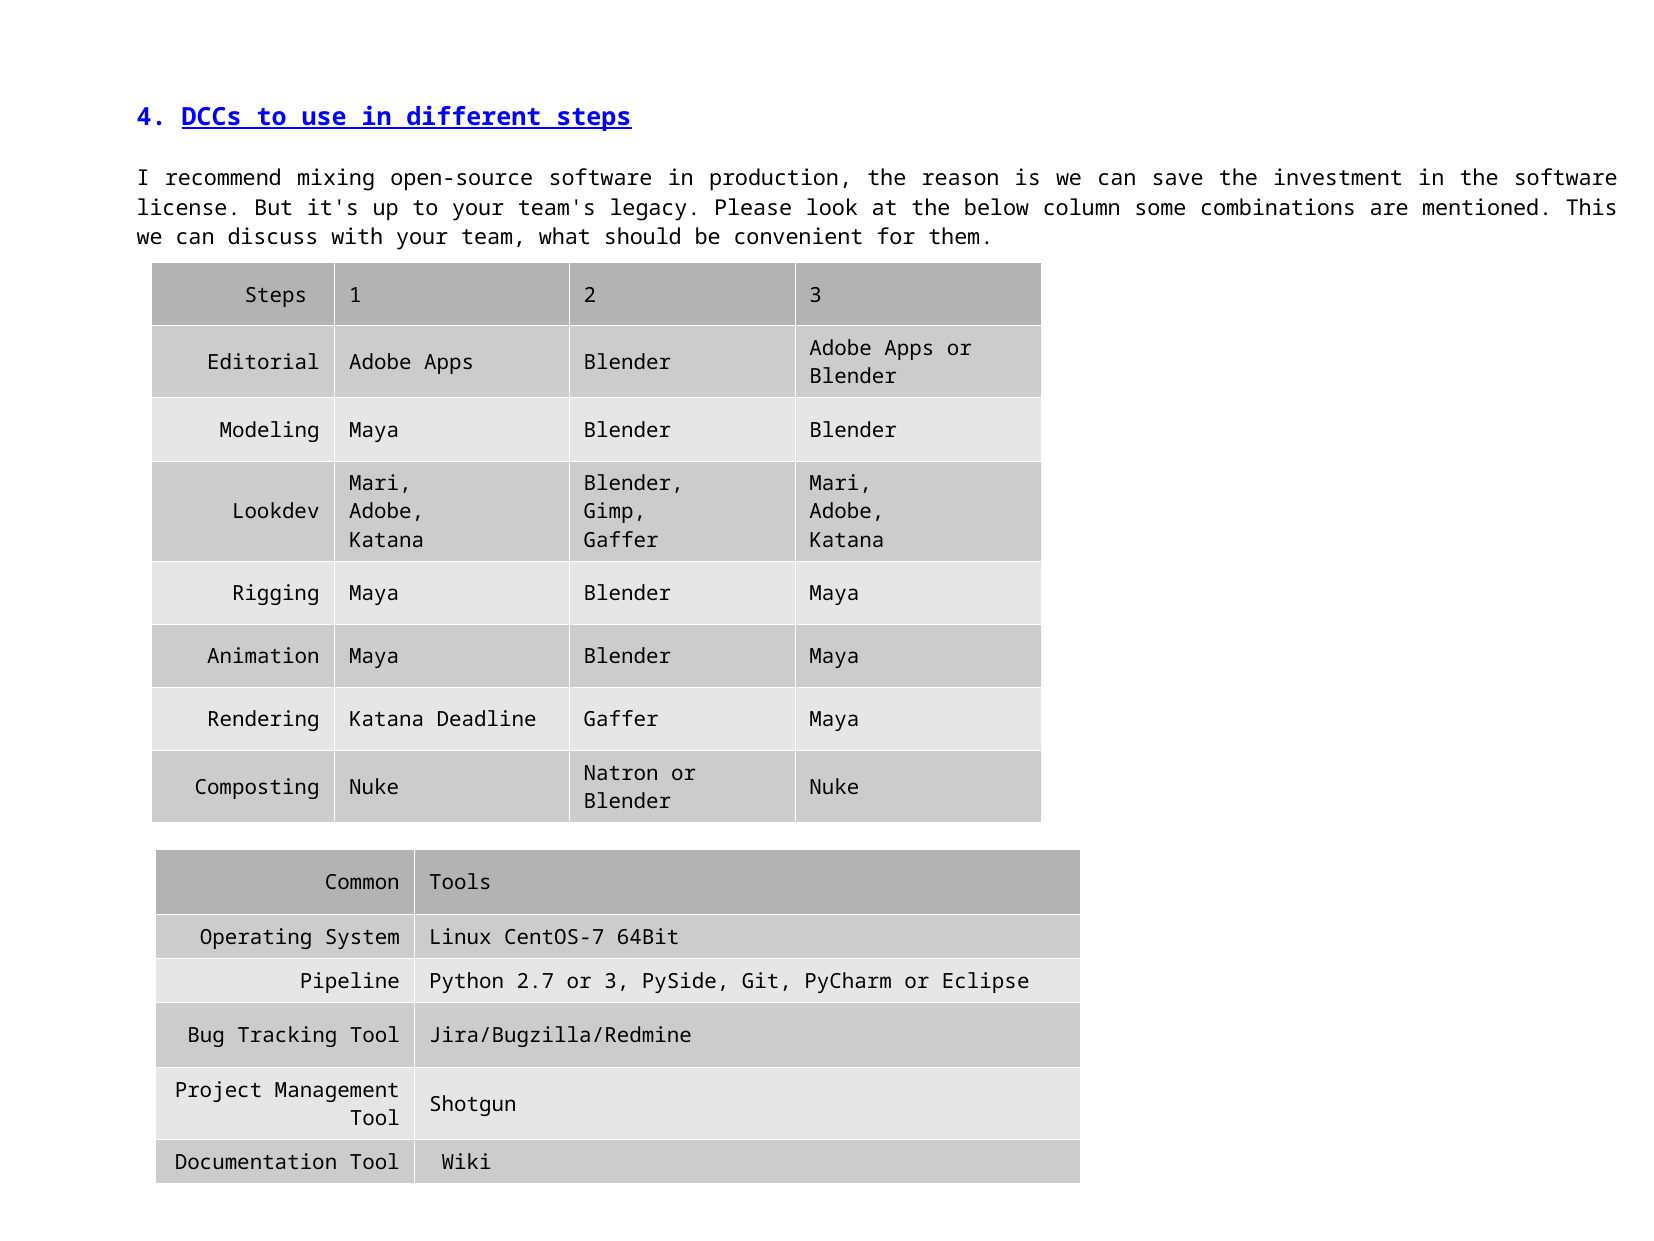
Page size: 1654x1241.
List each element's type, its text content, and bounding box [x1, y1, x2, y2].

table_cell Linux CentOS-7 64Bit [415, 915, 1080, 958]
table_cell Modeling [152, 398, 334, 461]
table_cell Wiki [415, 1140, 1080, 1183]
table_cell Nuke [335, 751, 569, 822]
table_cell Animation [152, 625, 334, 687]
table_header 3 [796, 263, 1041, 325]
table_cell Composting [152, 751, 334, 822]
table_header 1 [335, 263, 569, 325]
table_cell Natron or Blender [570, 751, 795, 822]
table_cell Maya [796, 625, 1041, 687]
table_cell Blender [796, 398, 1041, 461]
table_cell Blender [570, 625, 795, 687]
table_cell Rendering [152, 688, 334, 750]
table_cell Lookdev [152, 462, 334, 561]
table_cell Python 2.7 or 3, PySide, Git, PyCharm or Eclipse [415, 959, 1080, 1002]
table_cell Documentation Tool [156, 1140, 414, 1183]
table_cell Blender, Gimp, Gaffer [570, 462, 795, 561]
table_cell Maya [335, 398, 569, 461]
table_cell Blender [570, 562, 795, 624]
table_cell Adobe Apps [335, 326, 569, 397]
table_header Tools [415, 850, 1080, 914]
table_cell Mari, Adobe, Katana [796, 462, 1041, 561]
table_header Steps [152, 263, 334, 325]
table_cell Katana Deadline [335, 688, 569, 750]
table_cell Maya [335, 562, 569, 624]
table_cell Jira/Bugzilla/Redmine [415, 1003, 1080, 1067]
table_cell Operating System [156, 915, 414, 958]
table_header 2 [570, 263, 795, 325]
text_box 4. DCCs to use in different steps I recommend mixing open-source software in production, the reason is we can save the investment in the software license. But it's up to your team's legacy. Please look at the below column some combinations are mentioned. This we can discuss with your team, what should be convenient for them. [121, 91, 1636, 241]
table_cell Mari, Adobe, Katana [335, 462, 569, 561]
table_cell Shotgun [415, 1068, 1080, 1139]
table_cell Pipeline [156, 959, 414, 1002]
table_cell Rigging [152, 562, 334, 624]
table_header Common [156, 850, 414, 914]
table_cell Blender [570, 398, 795, 461]
table_cell Nuke [796, 751, 1041, 822]
table_cell Editorial [152, 326, 334, 397]
table_cell Maya [796, 562, 1041, 624]
table_cell Bug Tracking Tool [156, 1003, 414, 1067]
table_cell Maya [796, 688, 1041, 750]
table_cell Gaffer [570, 688, 795, 750]
table_cell Maya [335, 625, 569, 687]
table_cell Adobe Apps or Blender [796, 326, 1041, 397]
table_cell Project Management Tool [156, 1068, 414, 1139]
table_cell Blender [570, 326, 795, 397]
